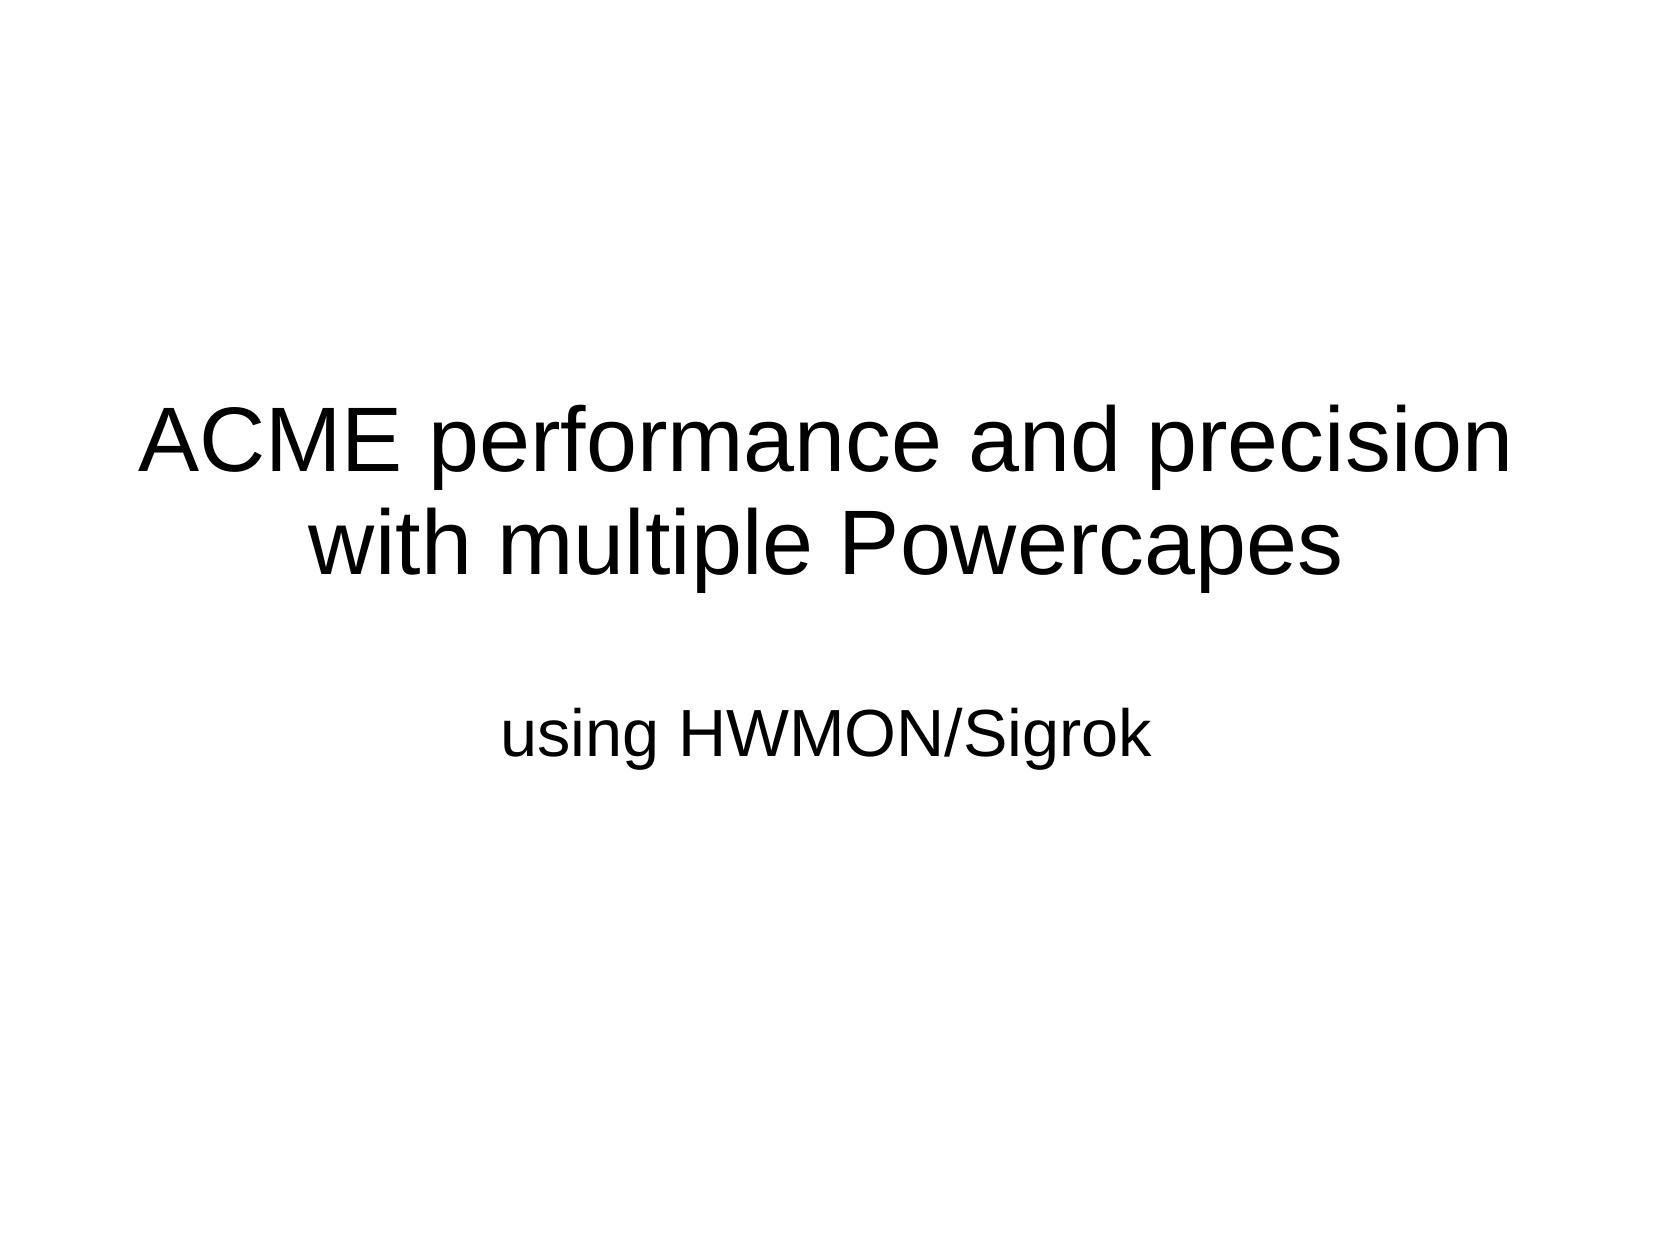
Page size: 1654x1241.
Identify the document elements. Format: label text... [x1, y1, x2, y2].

title ACME performance and precision with multiple Powercapes using HWMON/Sigrok [82, 49, 1571, 1111]
